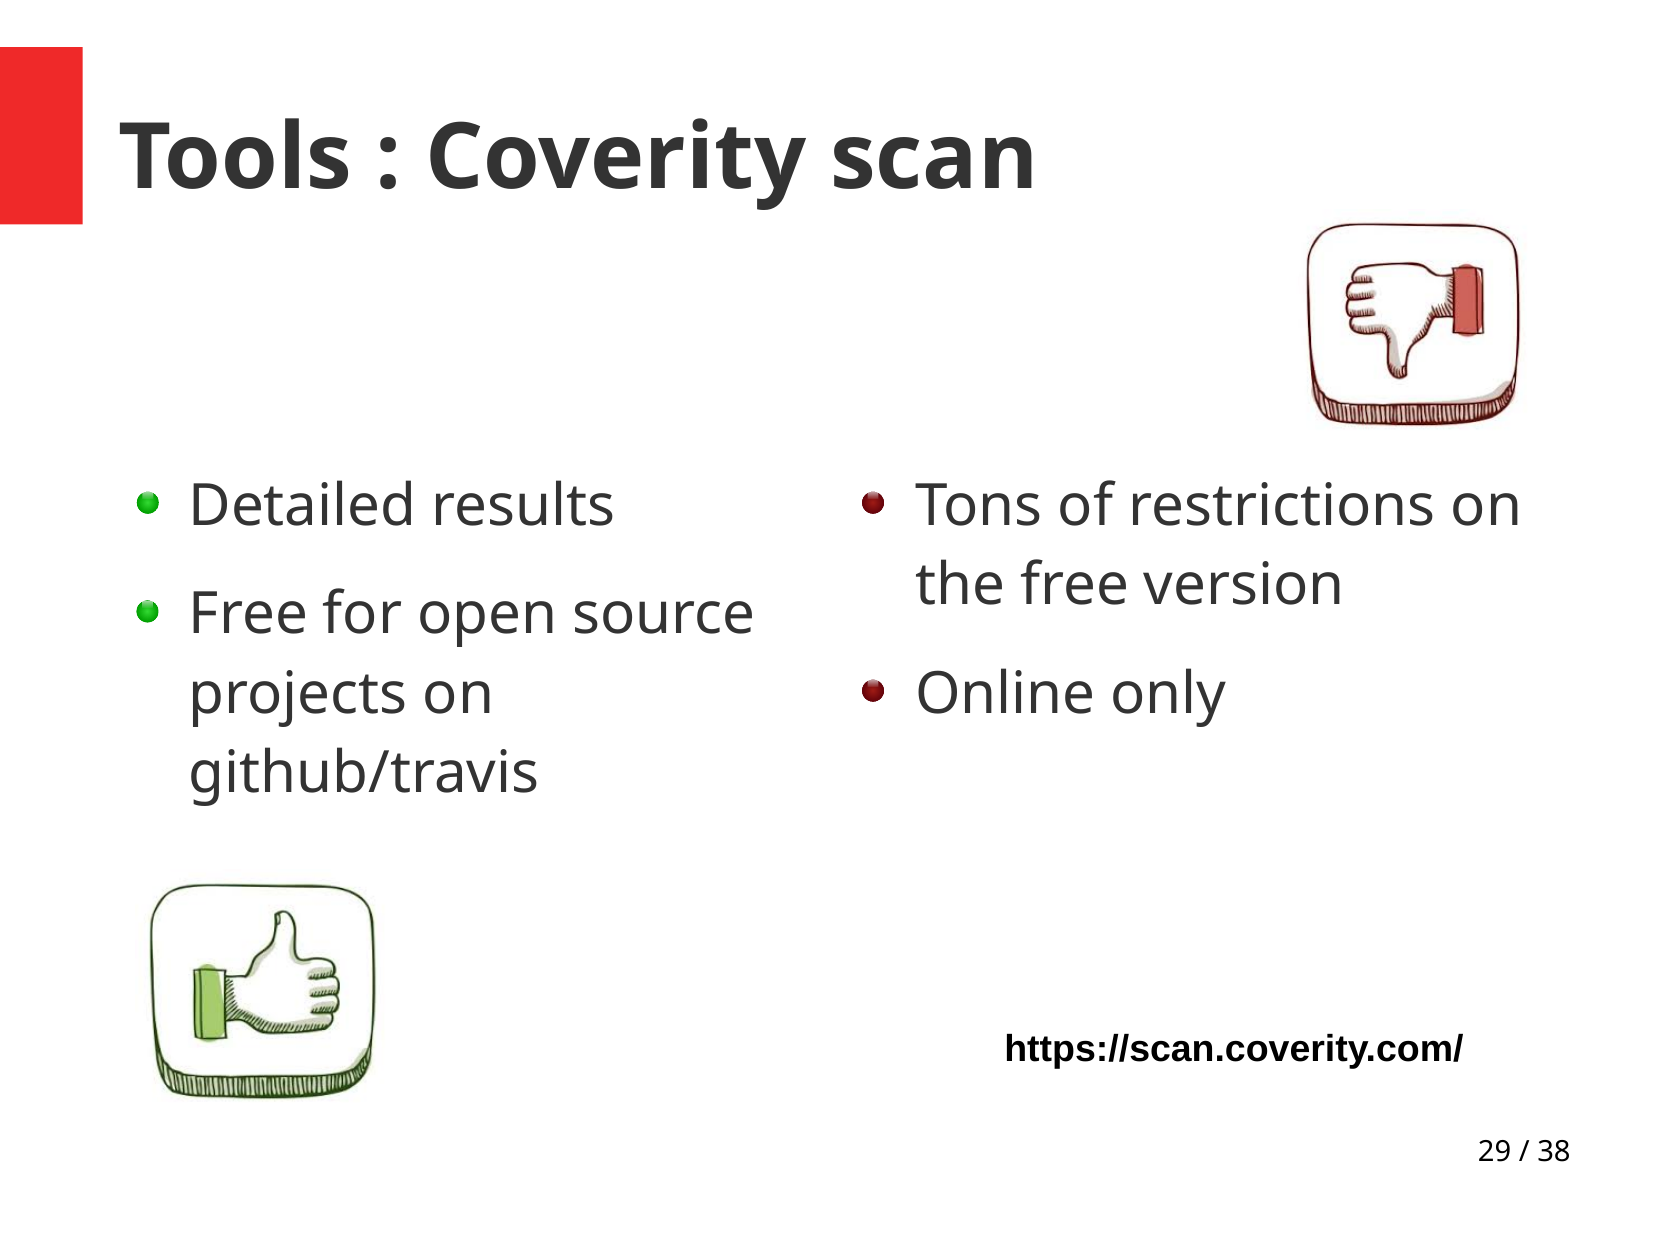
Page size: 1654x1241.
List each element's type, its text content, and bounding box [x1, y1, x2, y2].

list Tons of restrictions on the free version Online only [844, 354, 1591, 1074]
picture [135, 869, 391, 1114]
title Tools : Coverity scan [118, 49, 1571, 257]
list Detailed results Free for open source projects on github/travis [118, 354, 810, 1074]
picture [1290, 209, 1534, 440]
text_box https://scan.coverity.com/ [989, 1020, 1486, 1119]
